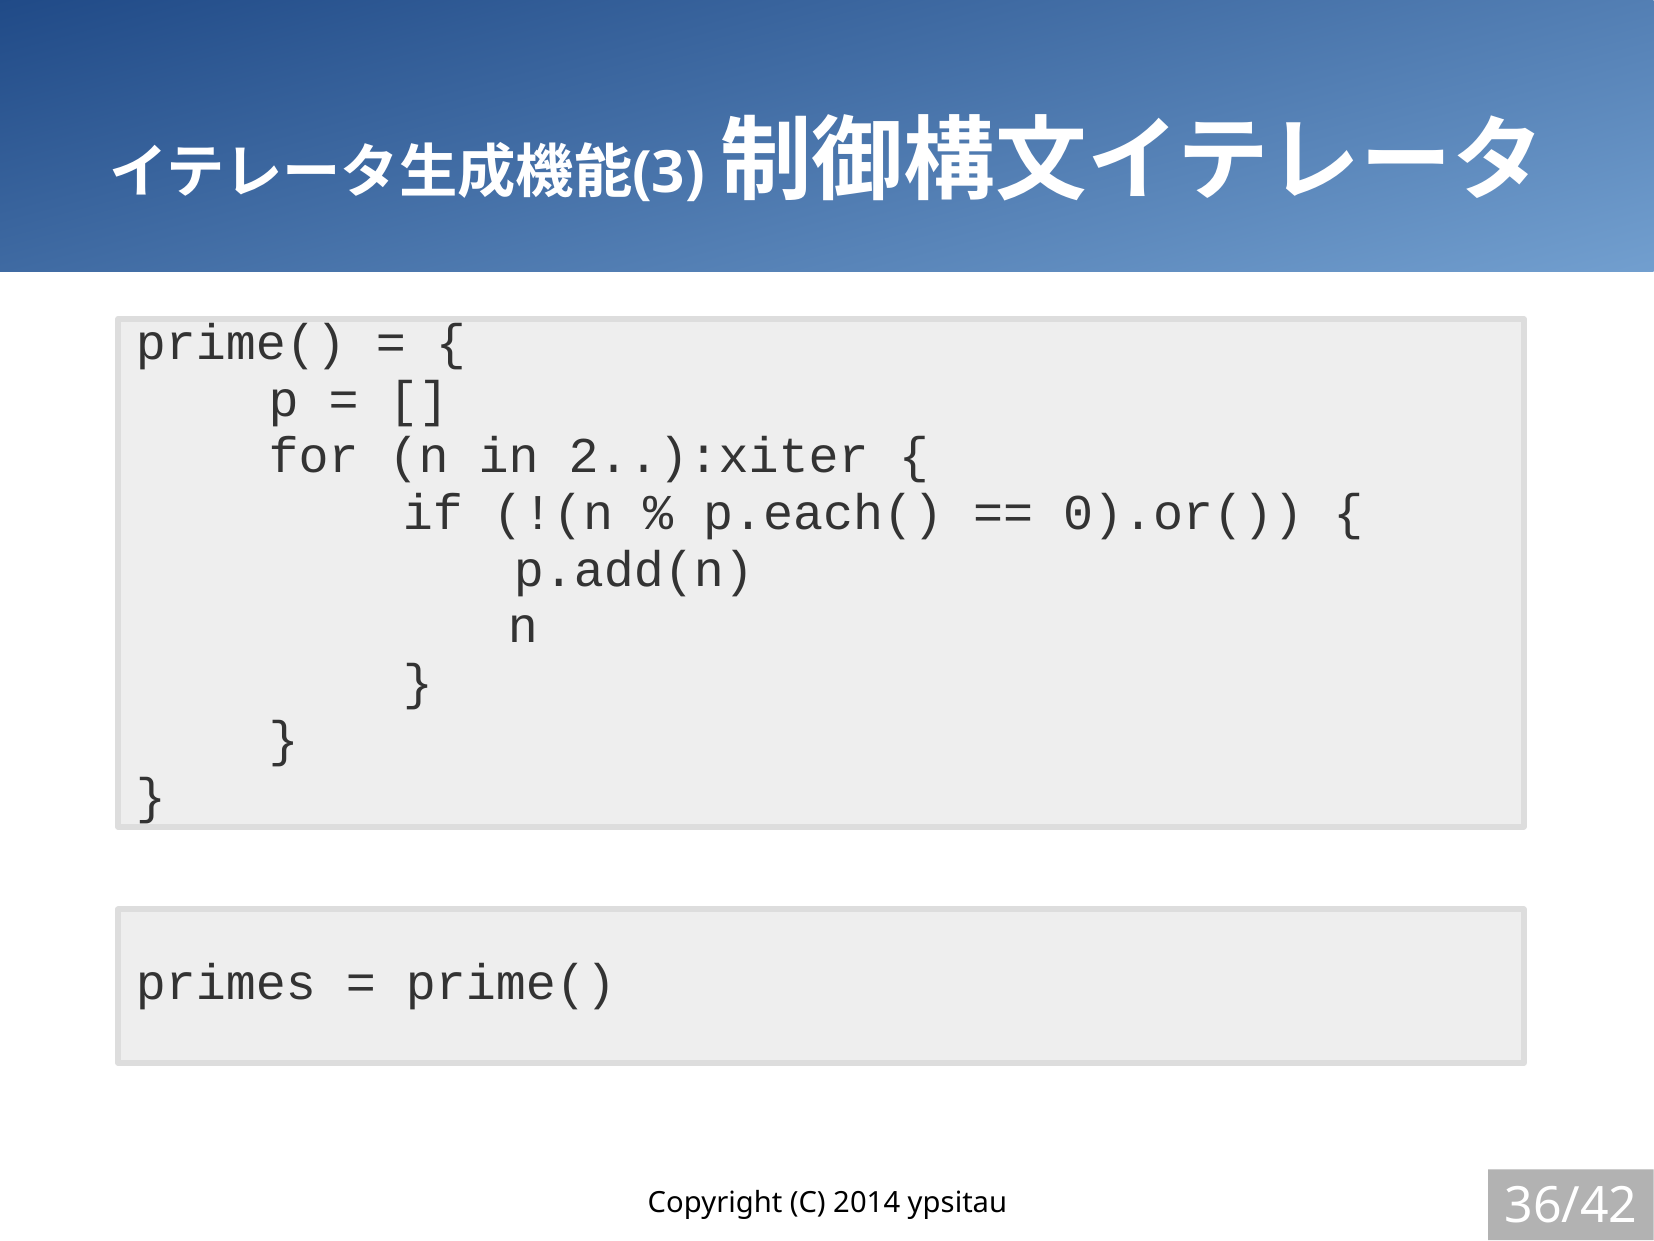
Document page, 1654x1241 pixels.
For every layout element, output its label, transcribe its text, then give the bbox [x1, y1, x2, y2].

text_box prime() = { p = [] for (n in 2..):xiter { if (!(n % p.each() == 0).or()) { p.add(n) n } } } [118, 318, 1524, 827]
text_box primes = prime() [118, 909, 1524, 1063]
title イテレータ生成機能(3) 制御構文イテレータ [82, 49, 1571, 257]
